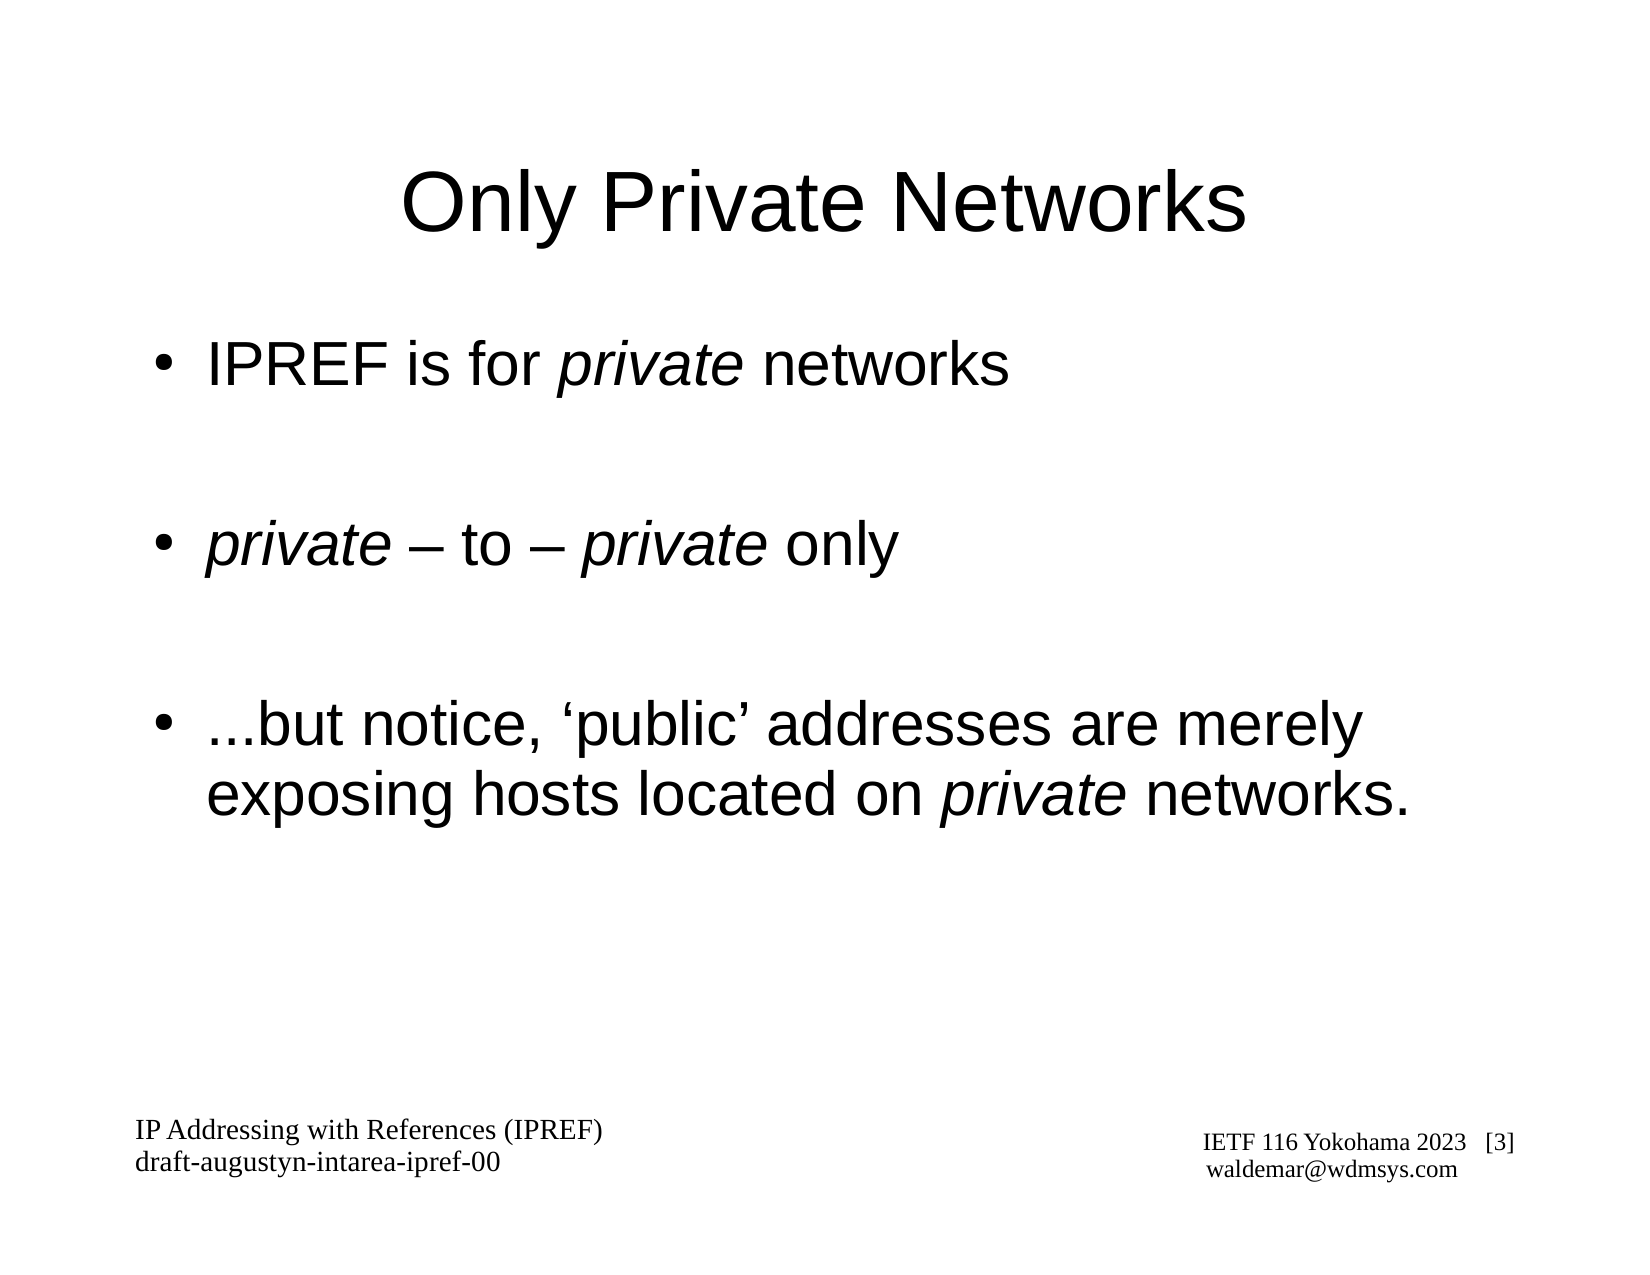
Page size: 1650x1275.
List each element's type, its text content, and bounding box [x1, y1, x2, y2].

list IPREF is for private networks private – to – private only ...but notice, ‘public’ addresses are merely exposing hosts located on private networks. [135, 329, 1515, 1002]
title Only Private Networks [135, 104, 1515, 298]
